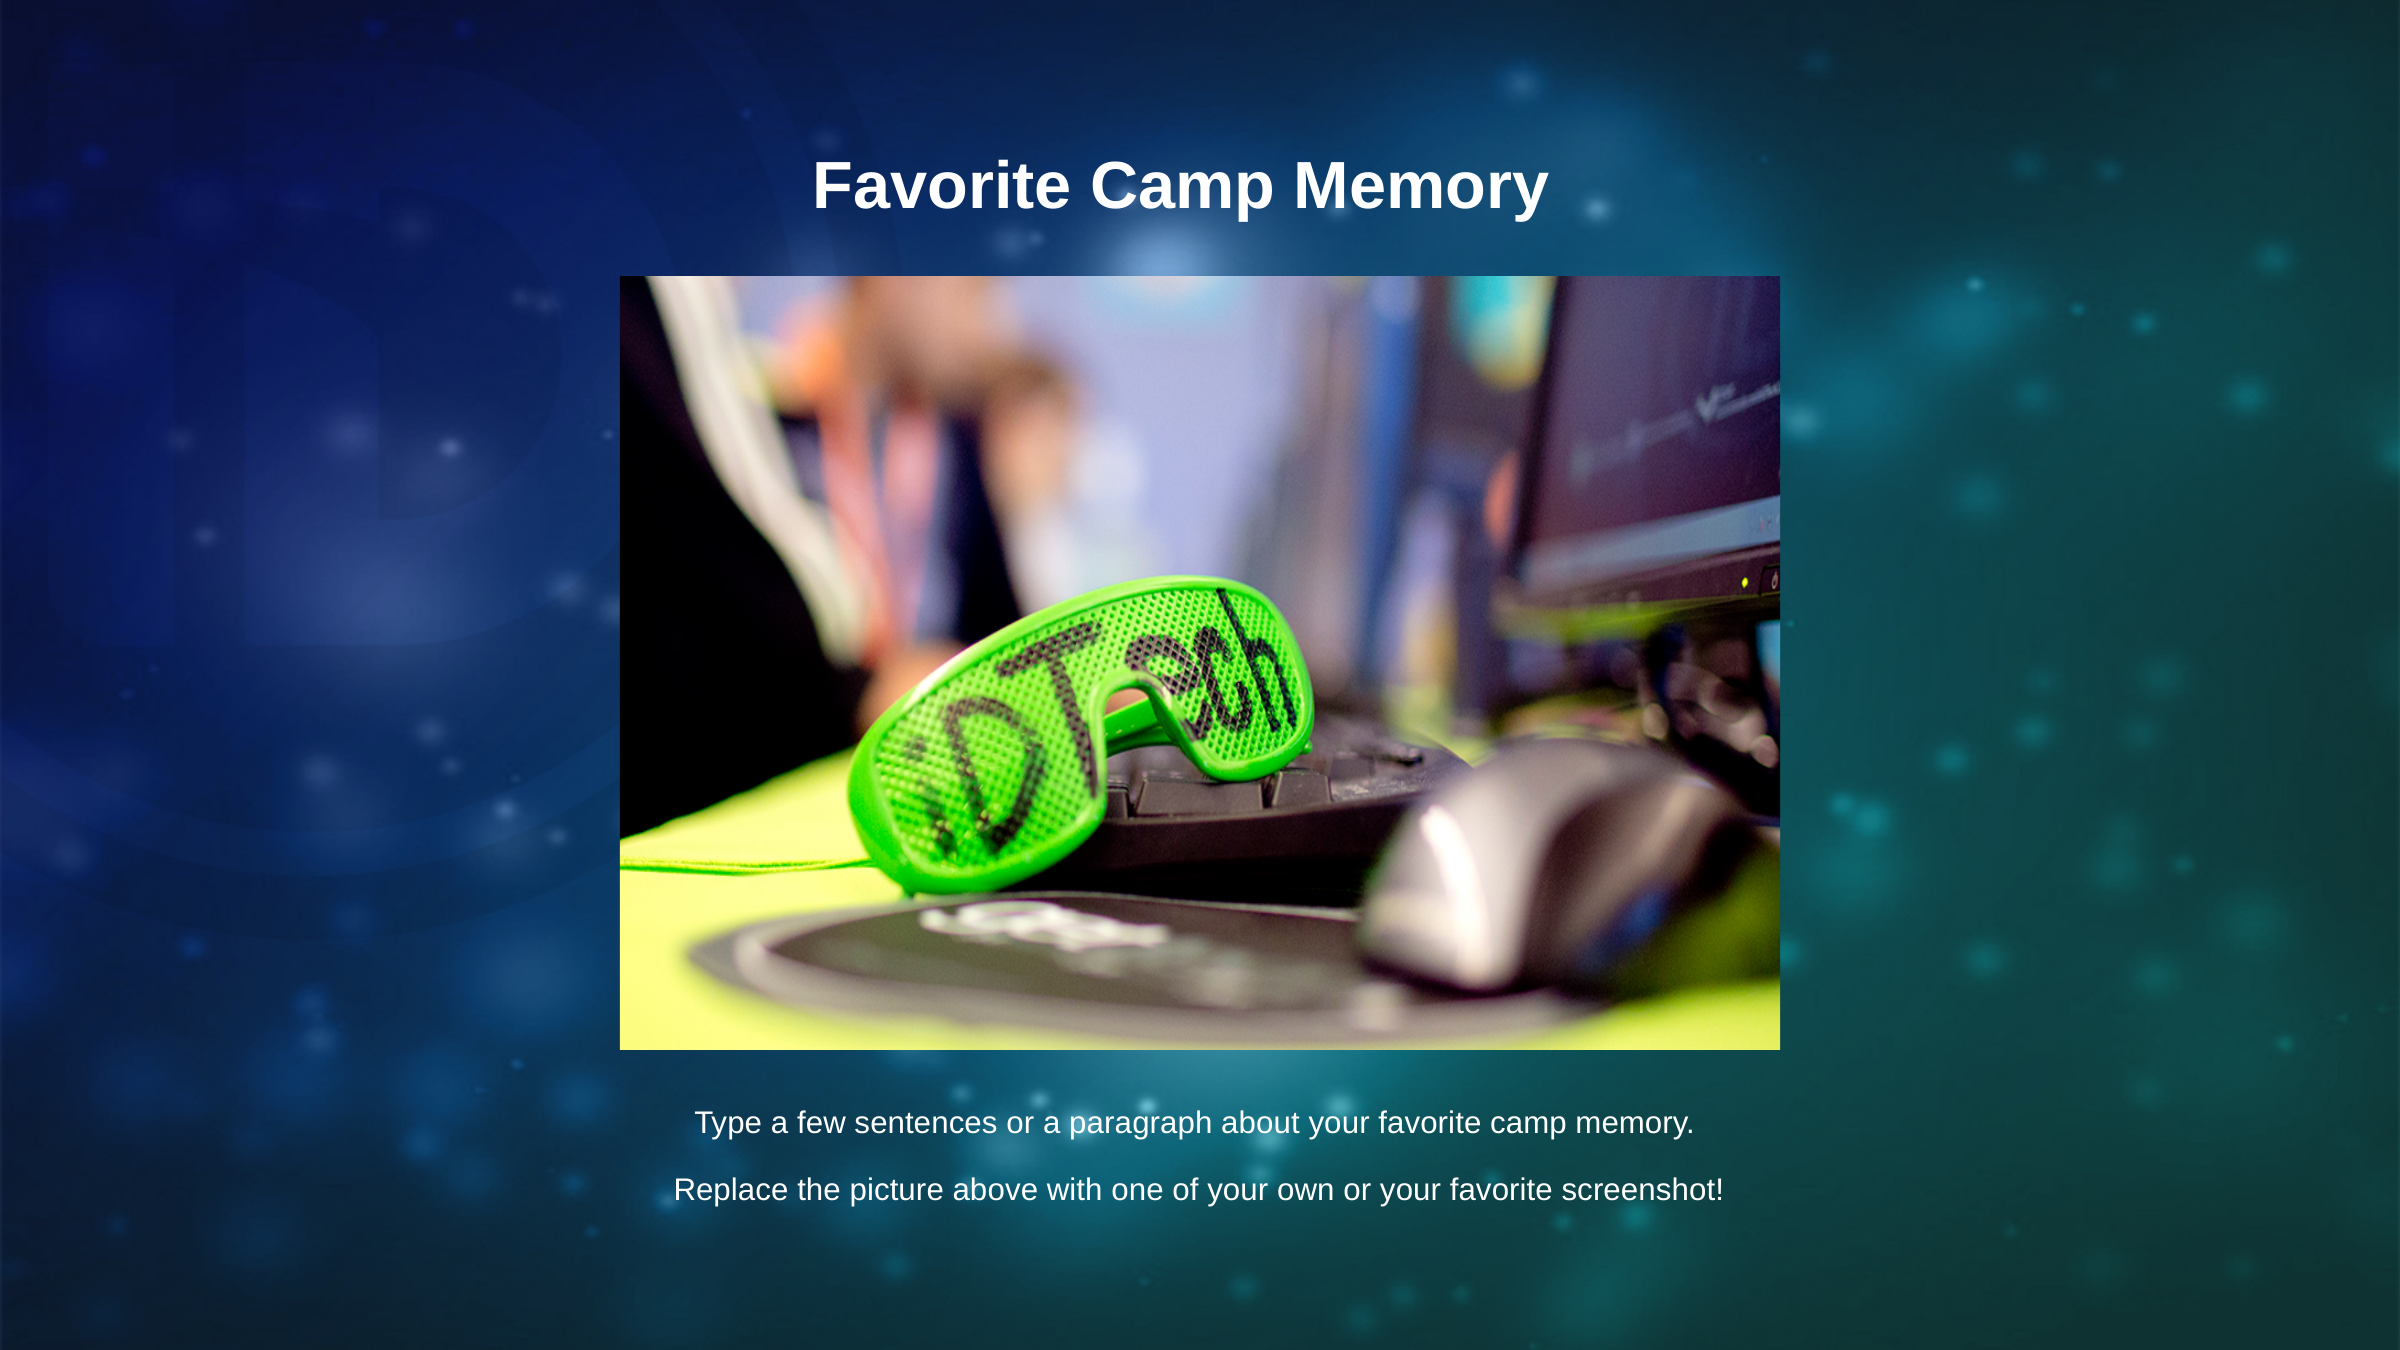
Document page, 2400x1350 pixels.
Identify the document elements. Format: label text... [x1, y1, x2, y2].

title Favorite Camp Memory [151, 134, 2212, 247]
list Type a few sentences or a paragraph about your favorite camp memory. Replace the picture above with one of your own or your favorite screenshot! [250, 1095, 2150, 1305]
picture [0, 0, 2400, 1350]
